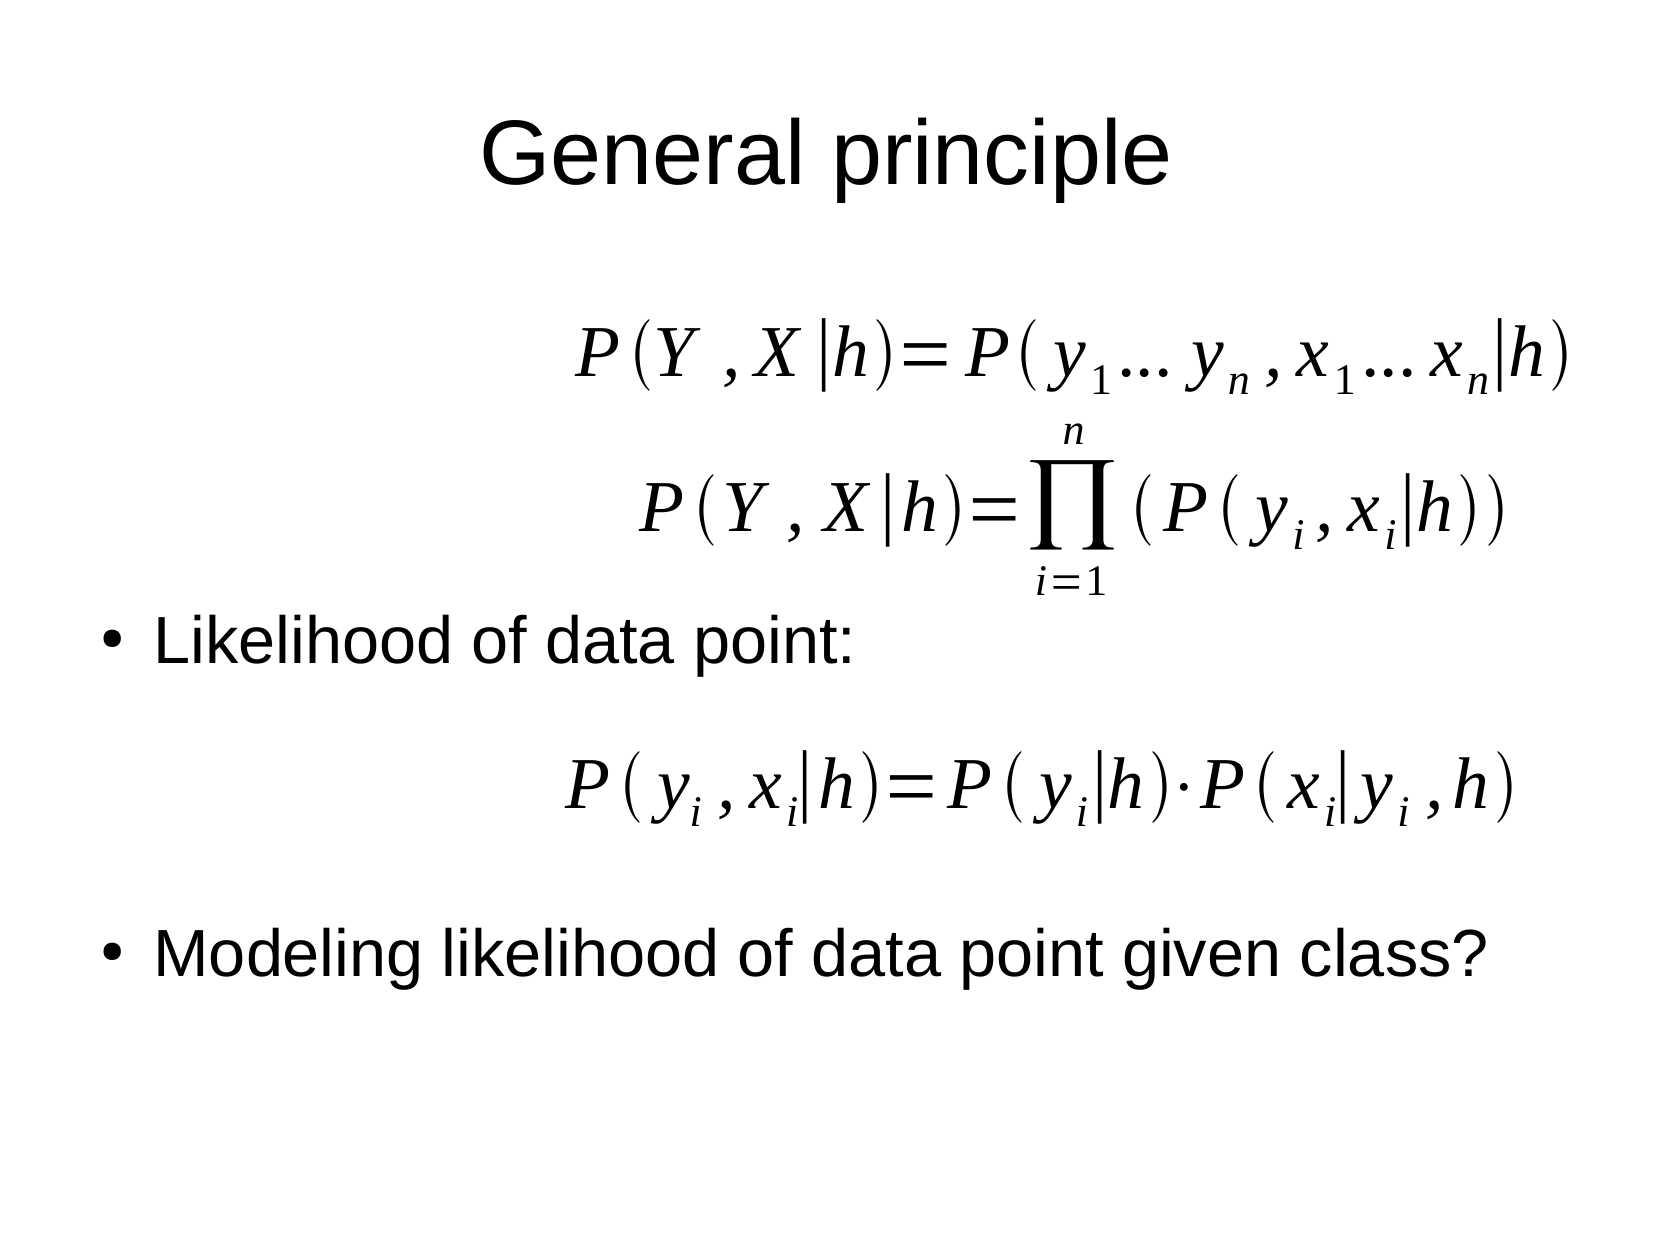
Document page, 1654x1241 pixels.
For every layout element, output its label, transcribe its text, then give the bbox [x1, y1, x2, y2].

chart [542, 744, 1536, 836]
title General principle [82, 56, 1571, 250]
list Likelihood of data point: Modeling likelihood of data point given class? [82, 290, 1571, 1109]
chart [552, 311, 1591, 604]
